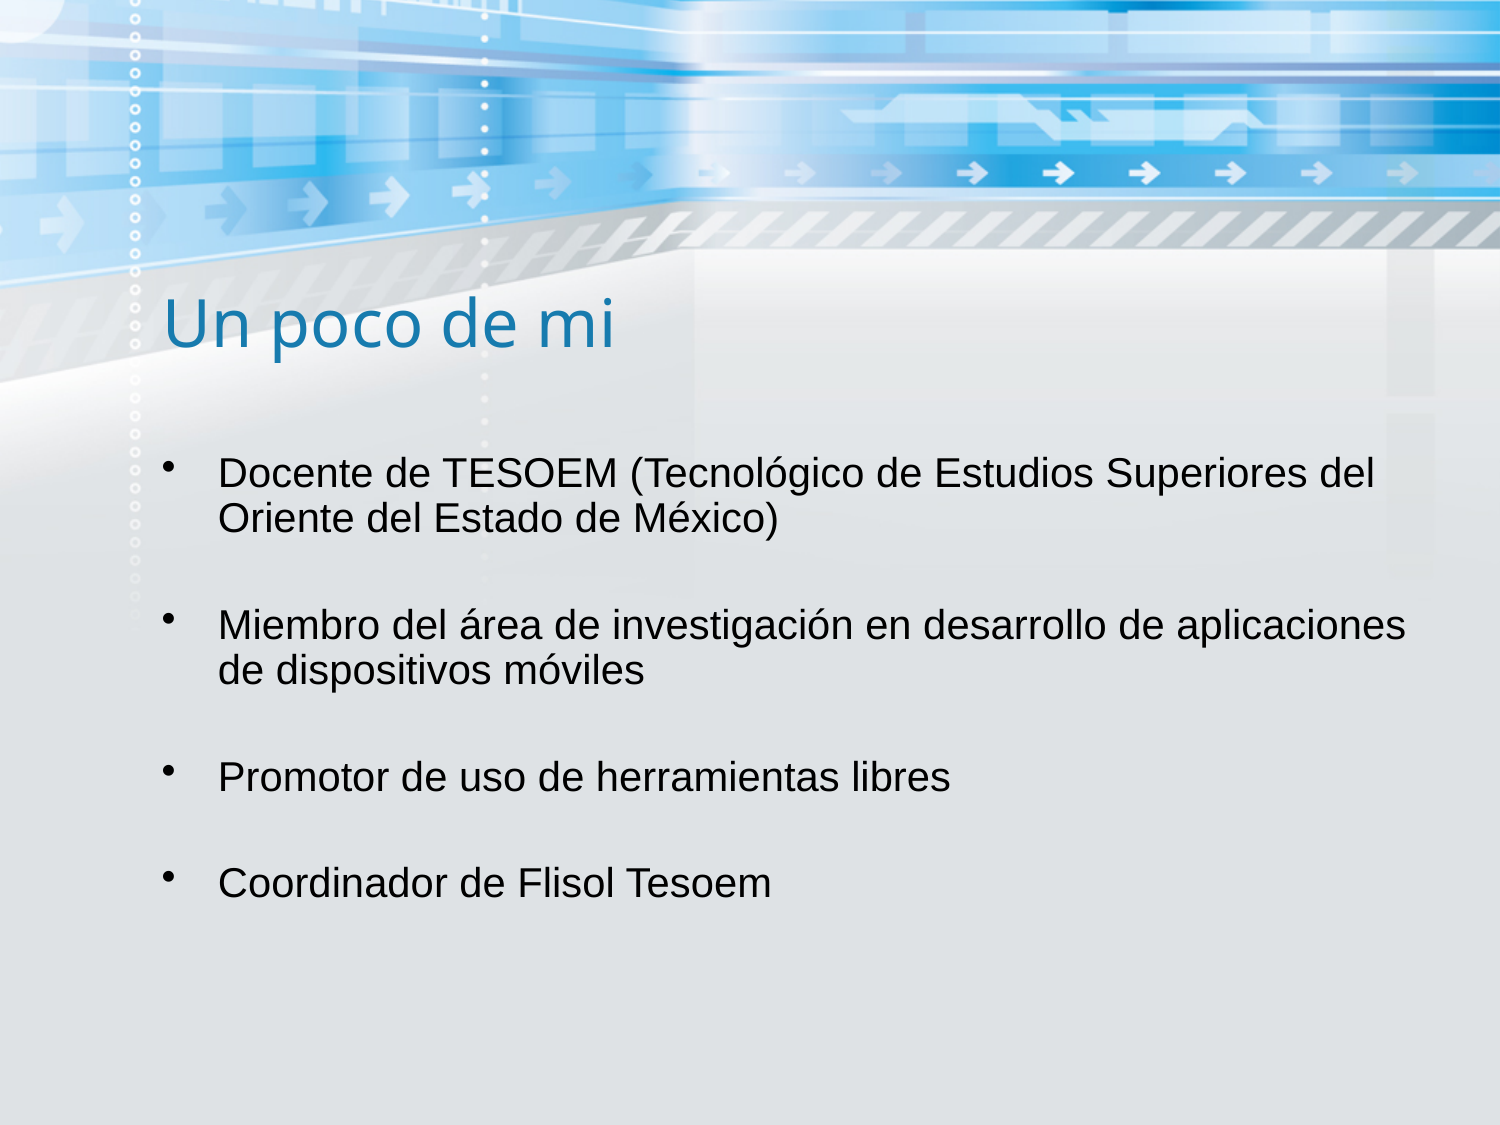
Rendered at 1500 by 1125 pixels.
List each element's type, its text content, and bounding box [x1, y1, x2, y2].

title Un poco de mi [147, 220, 1436, 421]
list Docente de TESOEM (Tecnológico de Estudios Superiores del Oriente del Estado de México) Miembro del área de investigación en desarrollo de aplicaciones de dispositivos móviles Promotor de uso de herramientas libres Coordinador de Flisol Tesoem [146, 444, 1437, 1094]
picture [0, 0, 1500, 1125]
